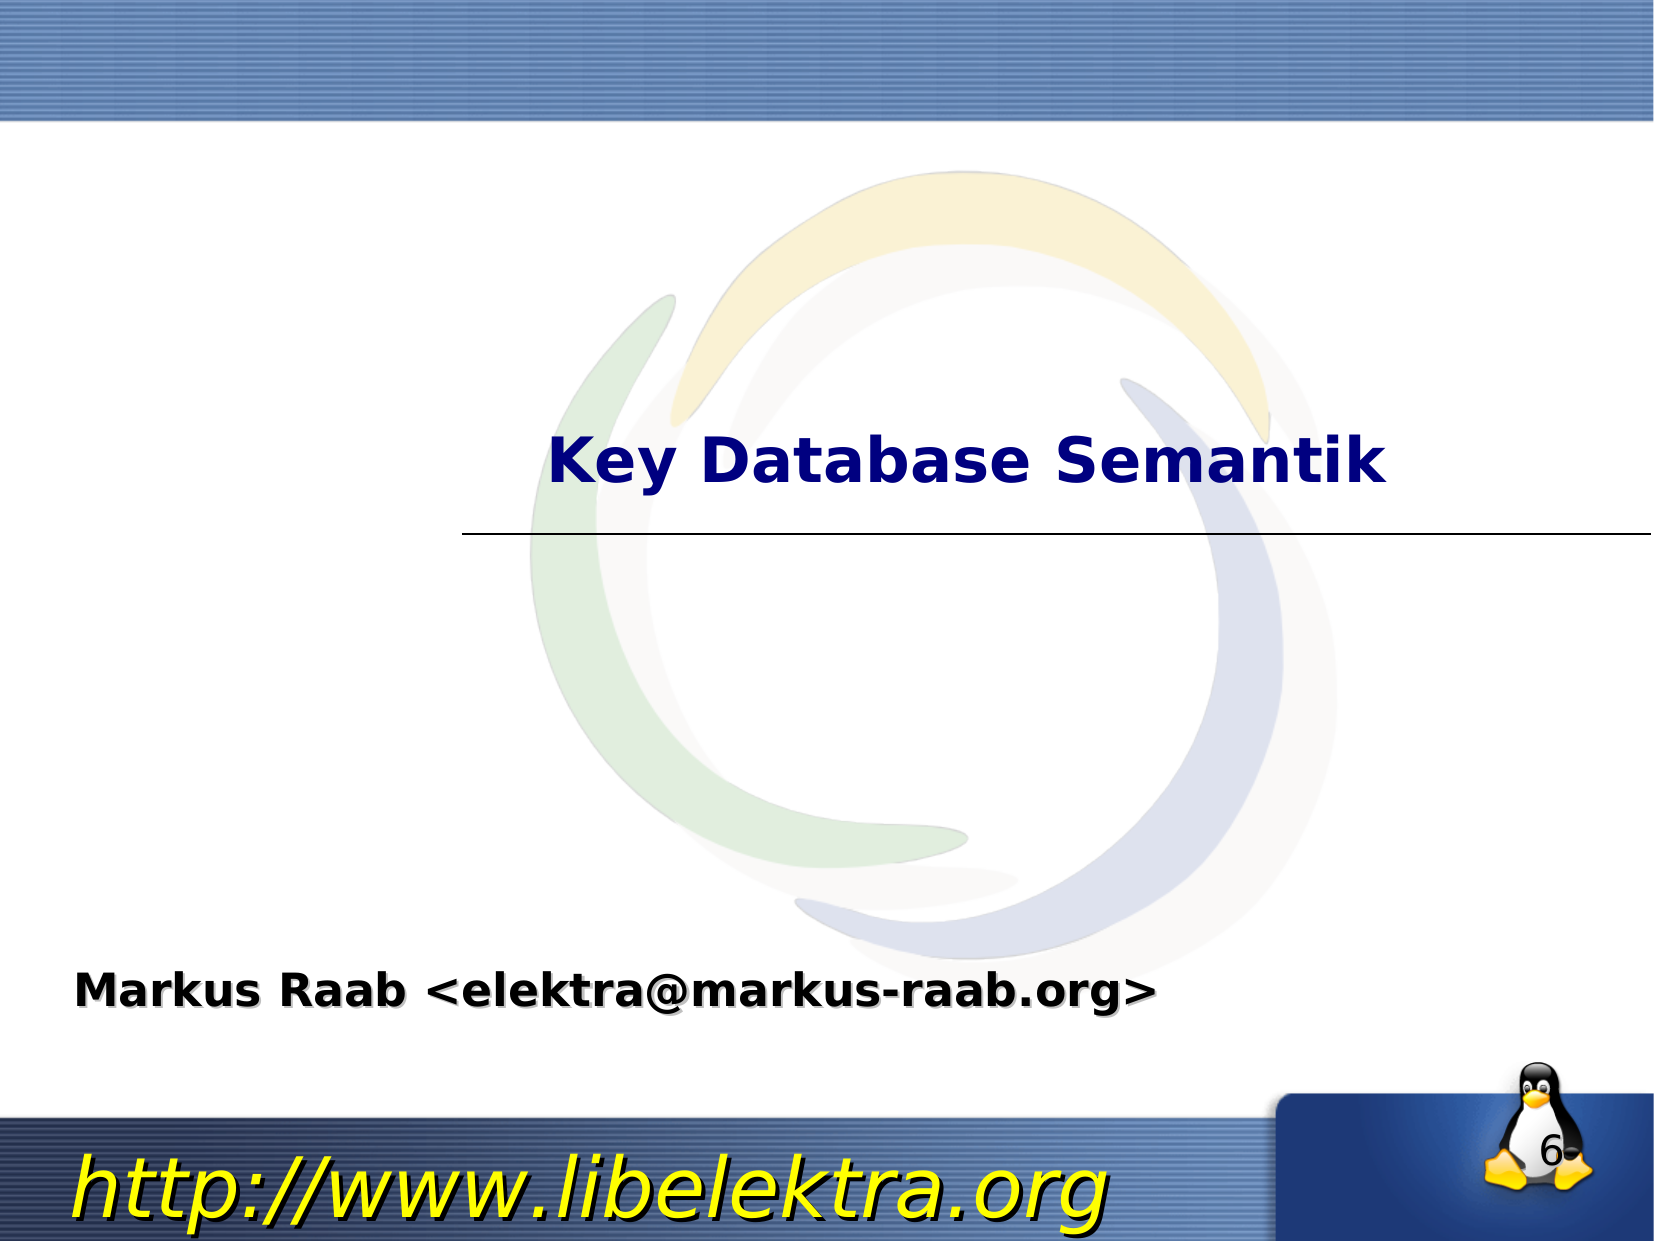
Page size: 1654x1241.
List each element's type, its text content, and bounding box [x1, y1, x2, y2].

picture [0, 1061, 1654, 1241]
text_box Markus Raab <elektra@markus-raab.org> [58, 953, 1481, 1030]
text_box <Nummer> [1312, 1122, 1565, 1178]
picture [0, 0, 1654, 533]
text_box Key Database Semantik [531, 413, 1434, 511]
picture [481, 535, 1374, 953]
